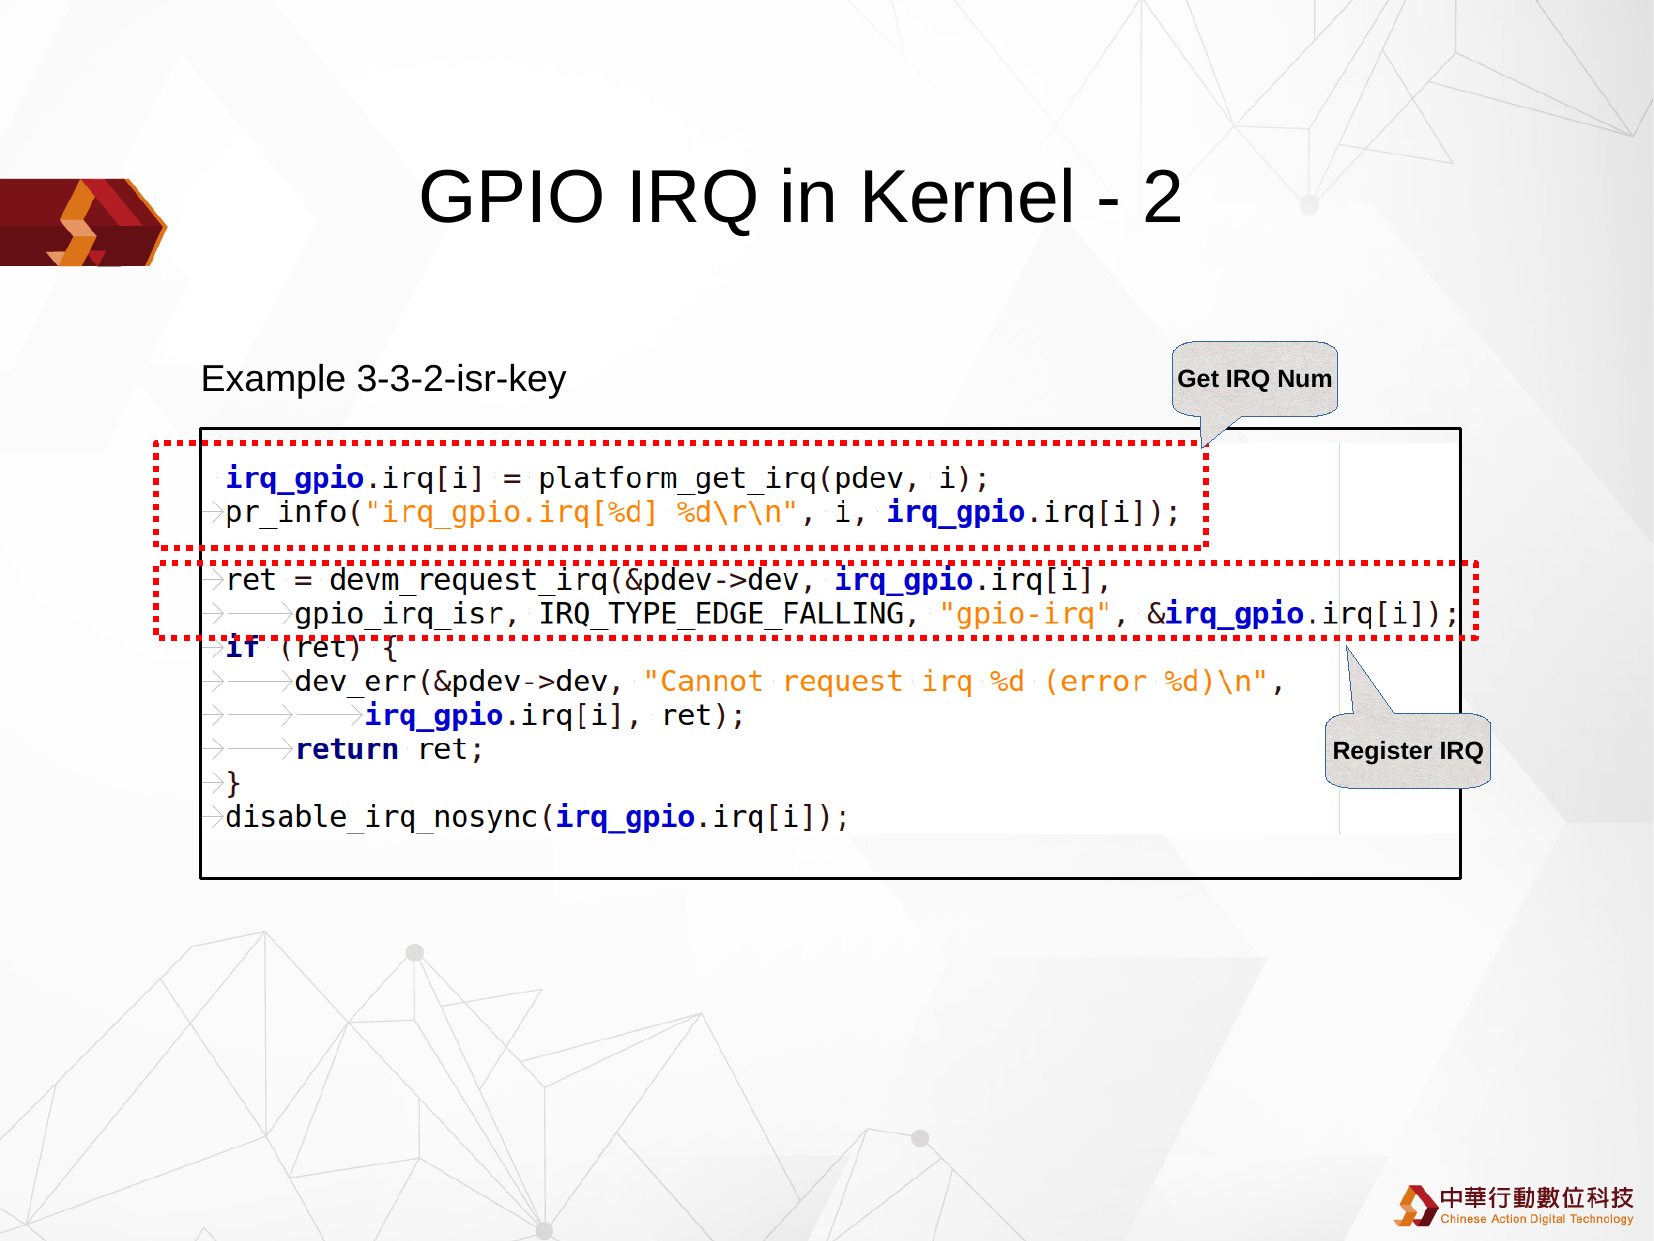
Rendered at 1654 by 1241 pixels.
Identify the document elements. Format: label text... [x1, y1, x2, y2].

text_box Get IRQ Num [1172, 341, 1338, 449]
picture [0, 0, 1654, 1241]
text_box Register IRQ [1325, 645, 1491, 789]
text_box Example 3-3-2-isr-key [185, 350, 582, 408]
title GPIO IRQ in Kernel - 2 [118, 112, 1506, 281]
